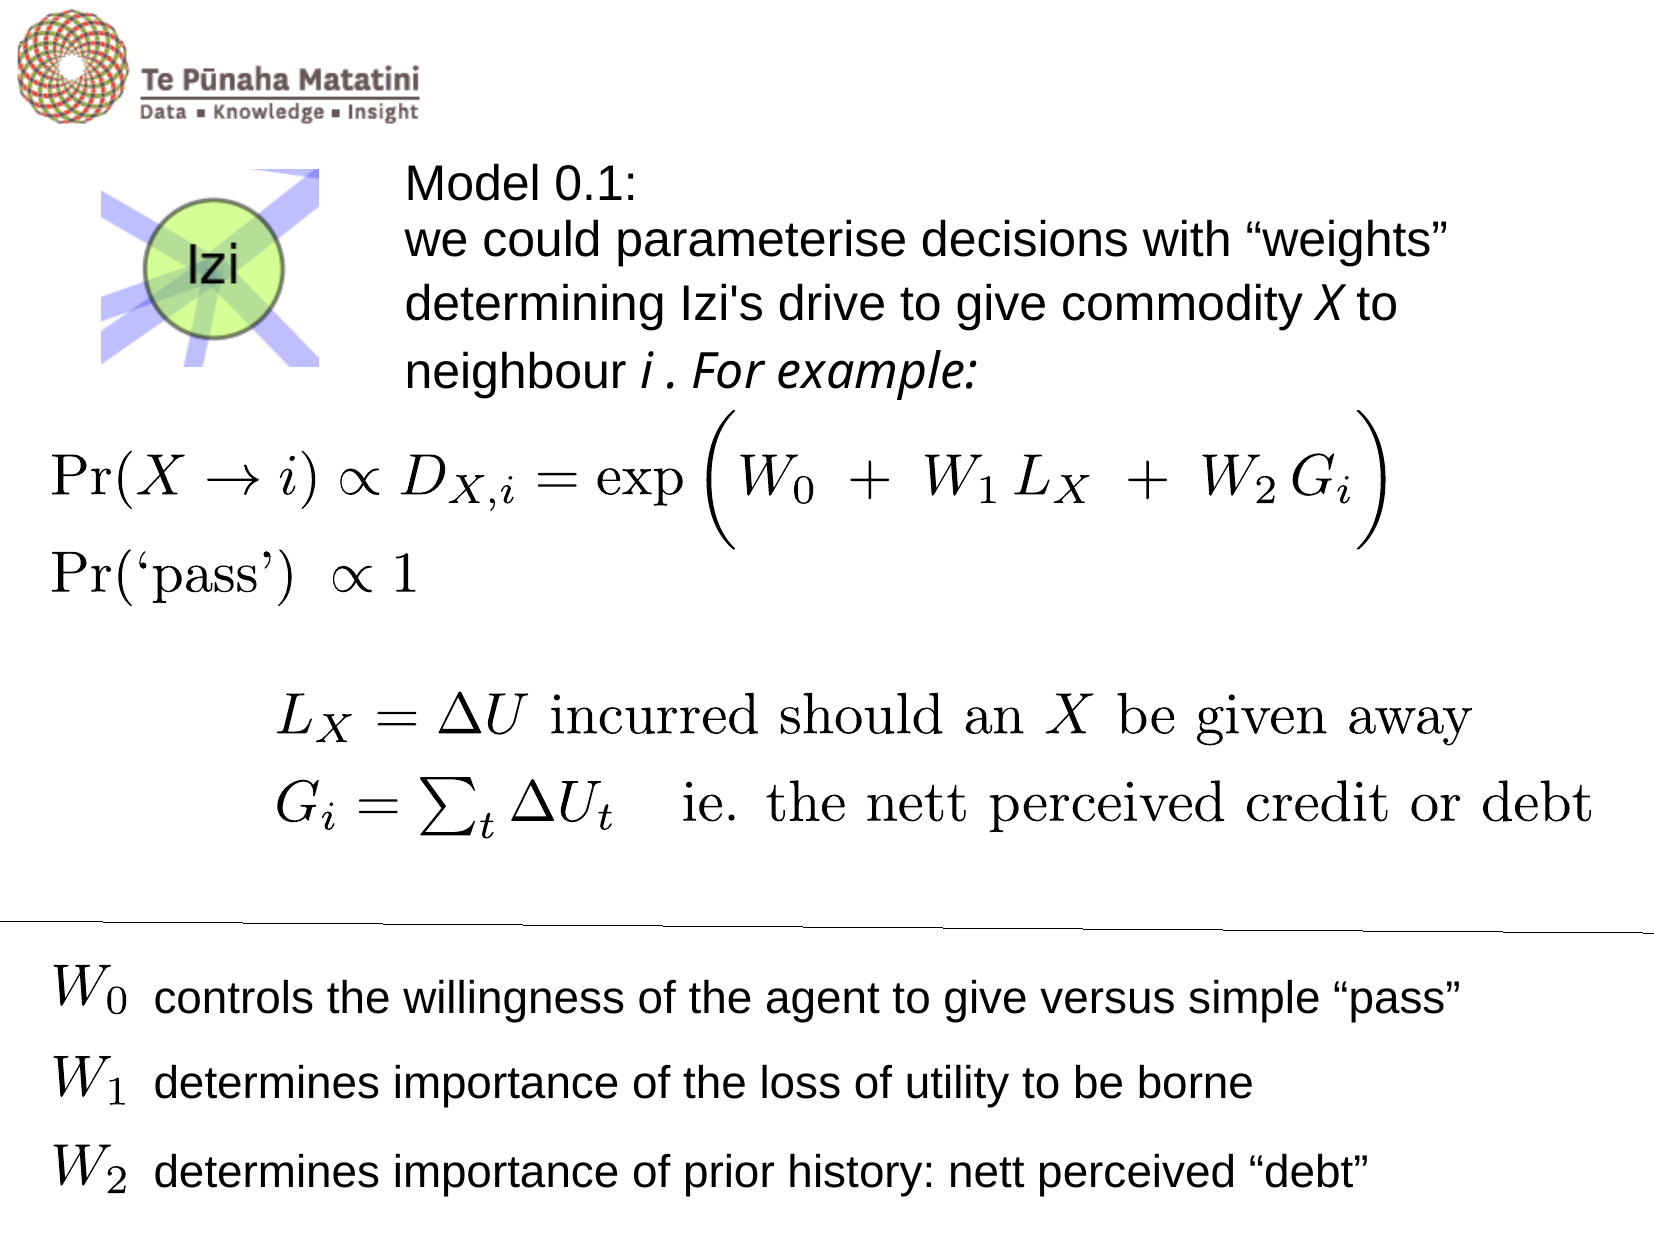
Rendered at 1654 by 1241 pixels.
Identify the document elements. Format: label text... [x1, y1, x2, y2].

text_box determines importance of prior history: nett perceived “debt” [138, 1138, 1385, 1205]
text_box [274, 777, 1595, 839]
text_box [50, 409, 1398, 607]
text_box controls the willingness of the agent to give versus simple “pass” [138, 964, 1477, 1031]
text_box [50, 1144, 129, 1194]
picture [101, 169, 319, 367]
text_box [50, 1055, 129, 1105]
text_box determines importance of the loss of utility to be borne [138, 1050, 1270, 1117]
picture [17, 0, 455, 148]
text_box [274, 691, 1474, 746]
text_box [50, 964, 129, 1015]
text_box Model 0.1: we could parameterise decisions with “weights” determining Izi's drive to give commodity X to neighbour i . For example: [389, 147, 1619, 414]
